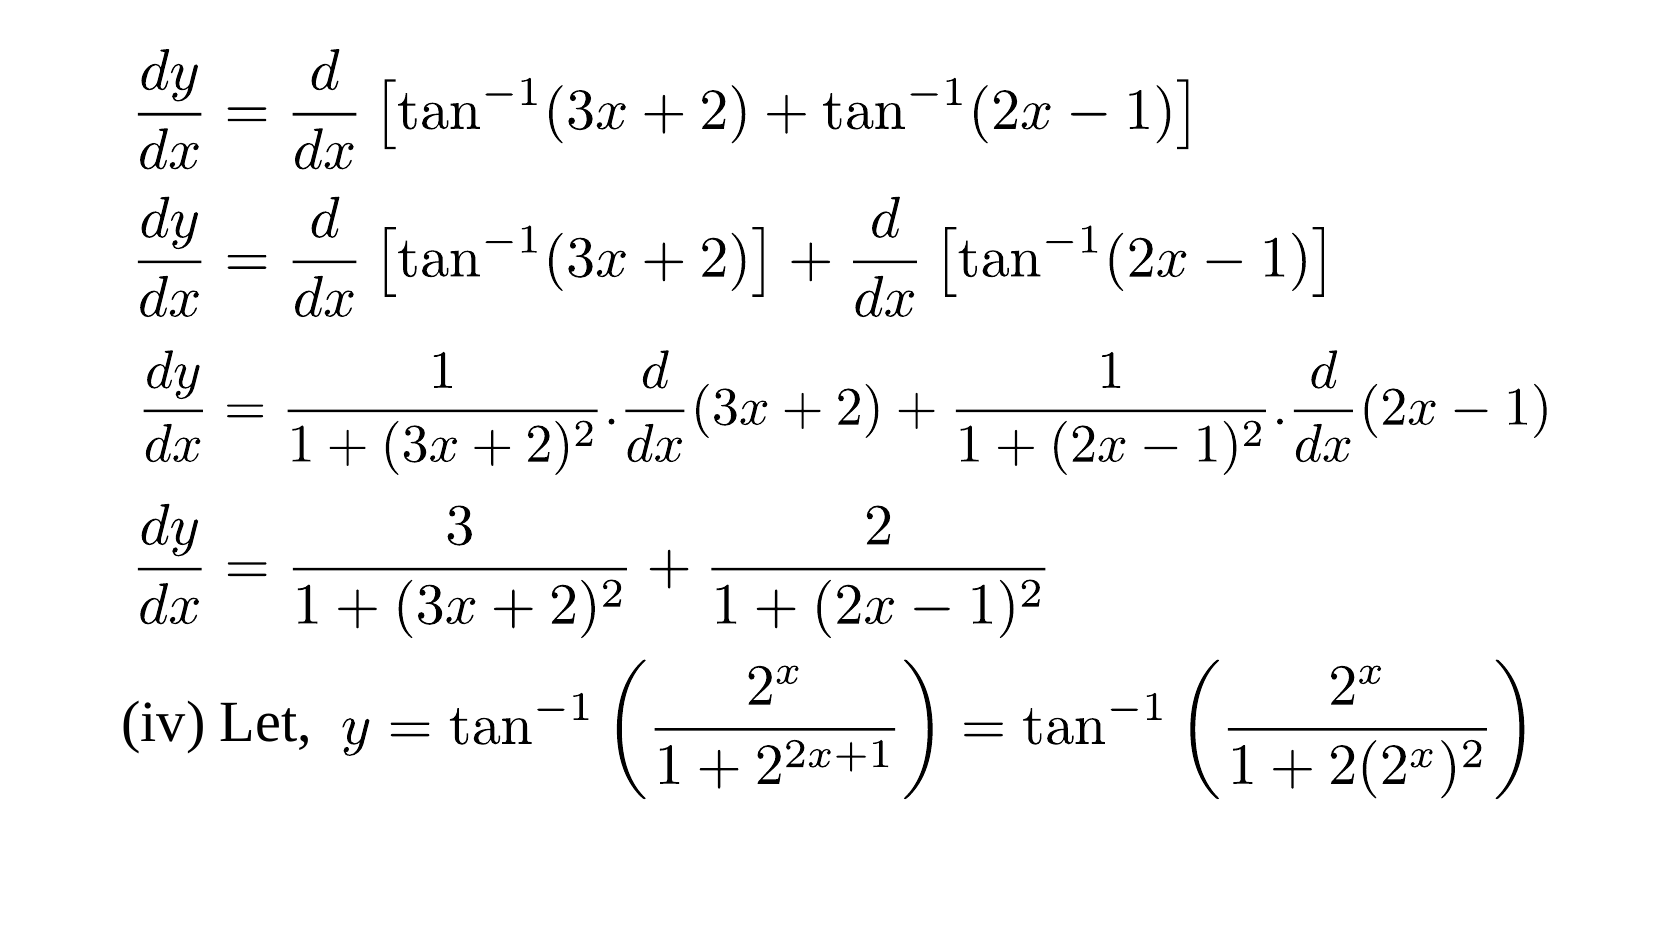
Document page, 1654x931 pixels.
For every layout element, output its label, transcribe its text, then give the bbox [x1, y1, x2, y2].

text_box [143, 350, 1547, 475]
text_box [137, 196, 1324, 318]
text_box [342, 659, 1525, 800]
text_box [137, 49, 1189, 170]
title (iv) Let, [47, 37, 1607, 886]
text_box [137, 503, 1046, 639]
